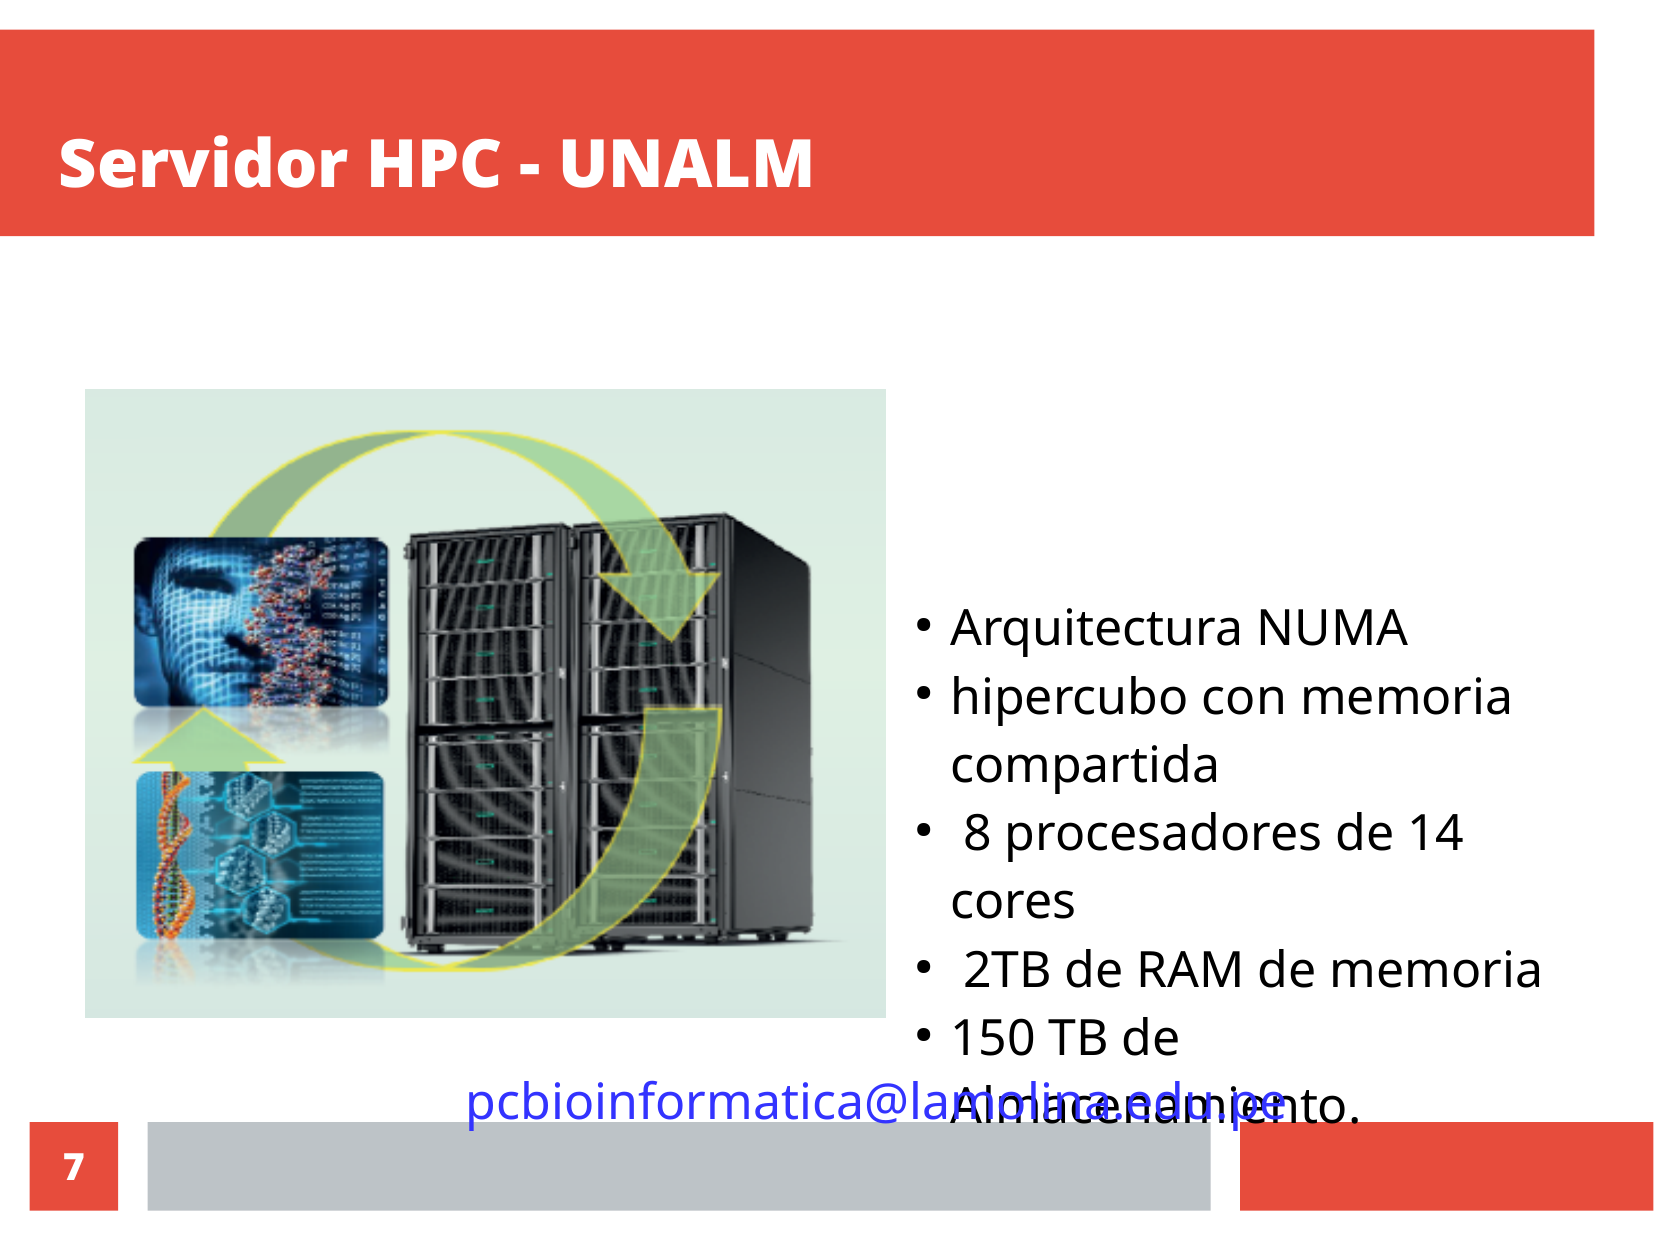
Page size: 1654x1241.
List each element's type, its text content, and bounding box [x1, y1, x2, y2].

title Servidor HPC - UNALM [59, 59, 1595, 207]
text_box hpcbioinformatica@lamolina.edu.pe [420, 1058, 1396, 1186]
text_box Arquitectura NUMA hipercubo con memoria compartida 8 procesadores de 14 cores 2TB de RAM de memoria 150 TB de Almacenamiento. [900, 585, 1606, 1102]
picture [85, 389, 886, 1018]
